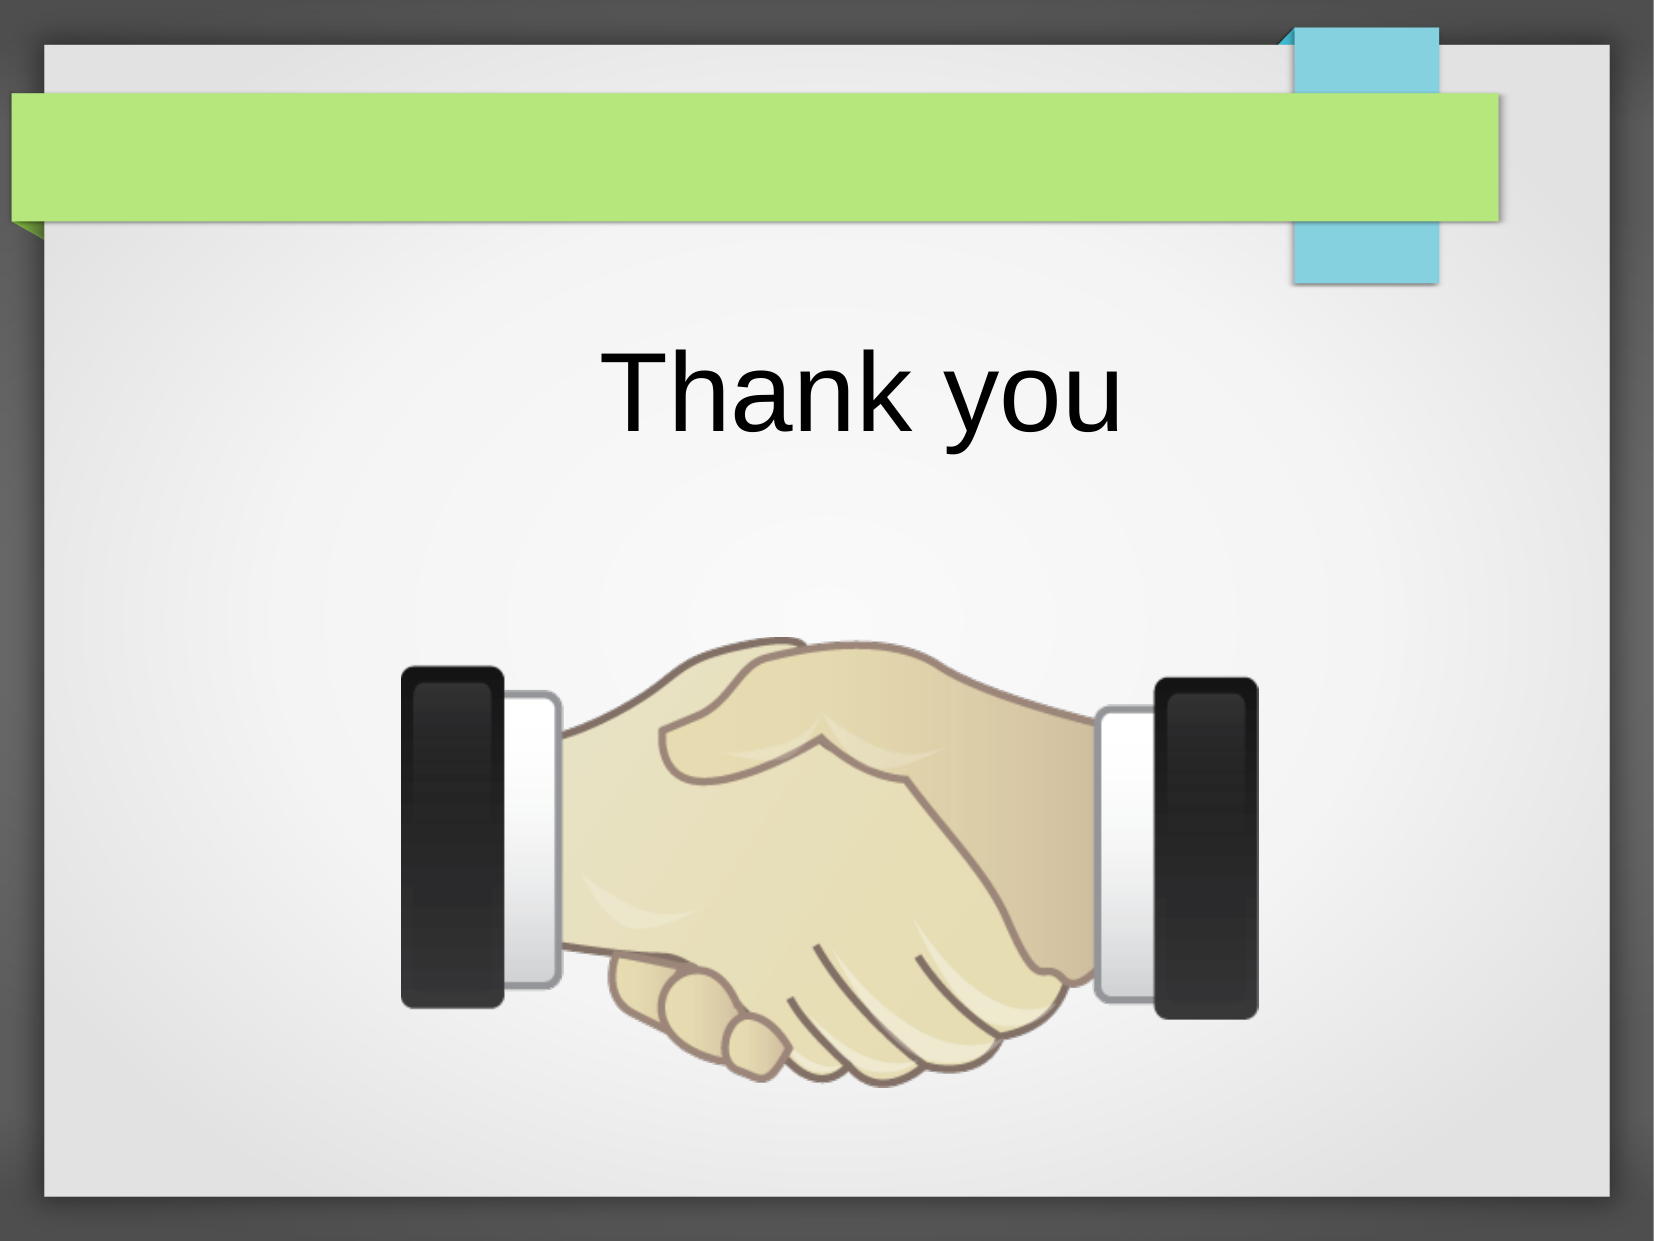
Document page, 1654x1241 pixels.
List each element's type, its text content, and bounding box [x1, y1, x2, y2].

picture [0, 0, 1654, 1241]
list Thank you [82, 47, 1571, 1010]
